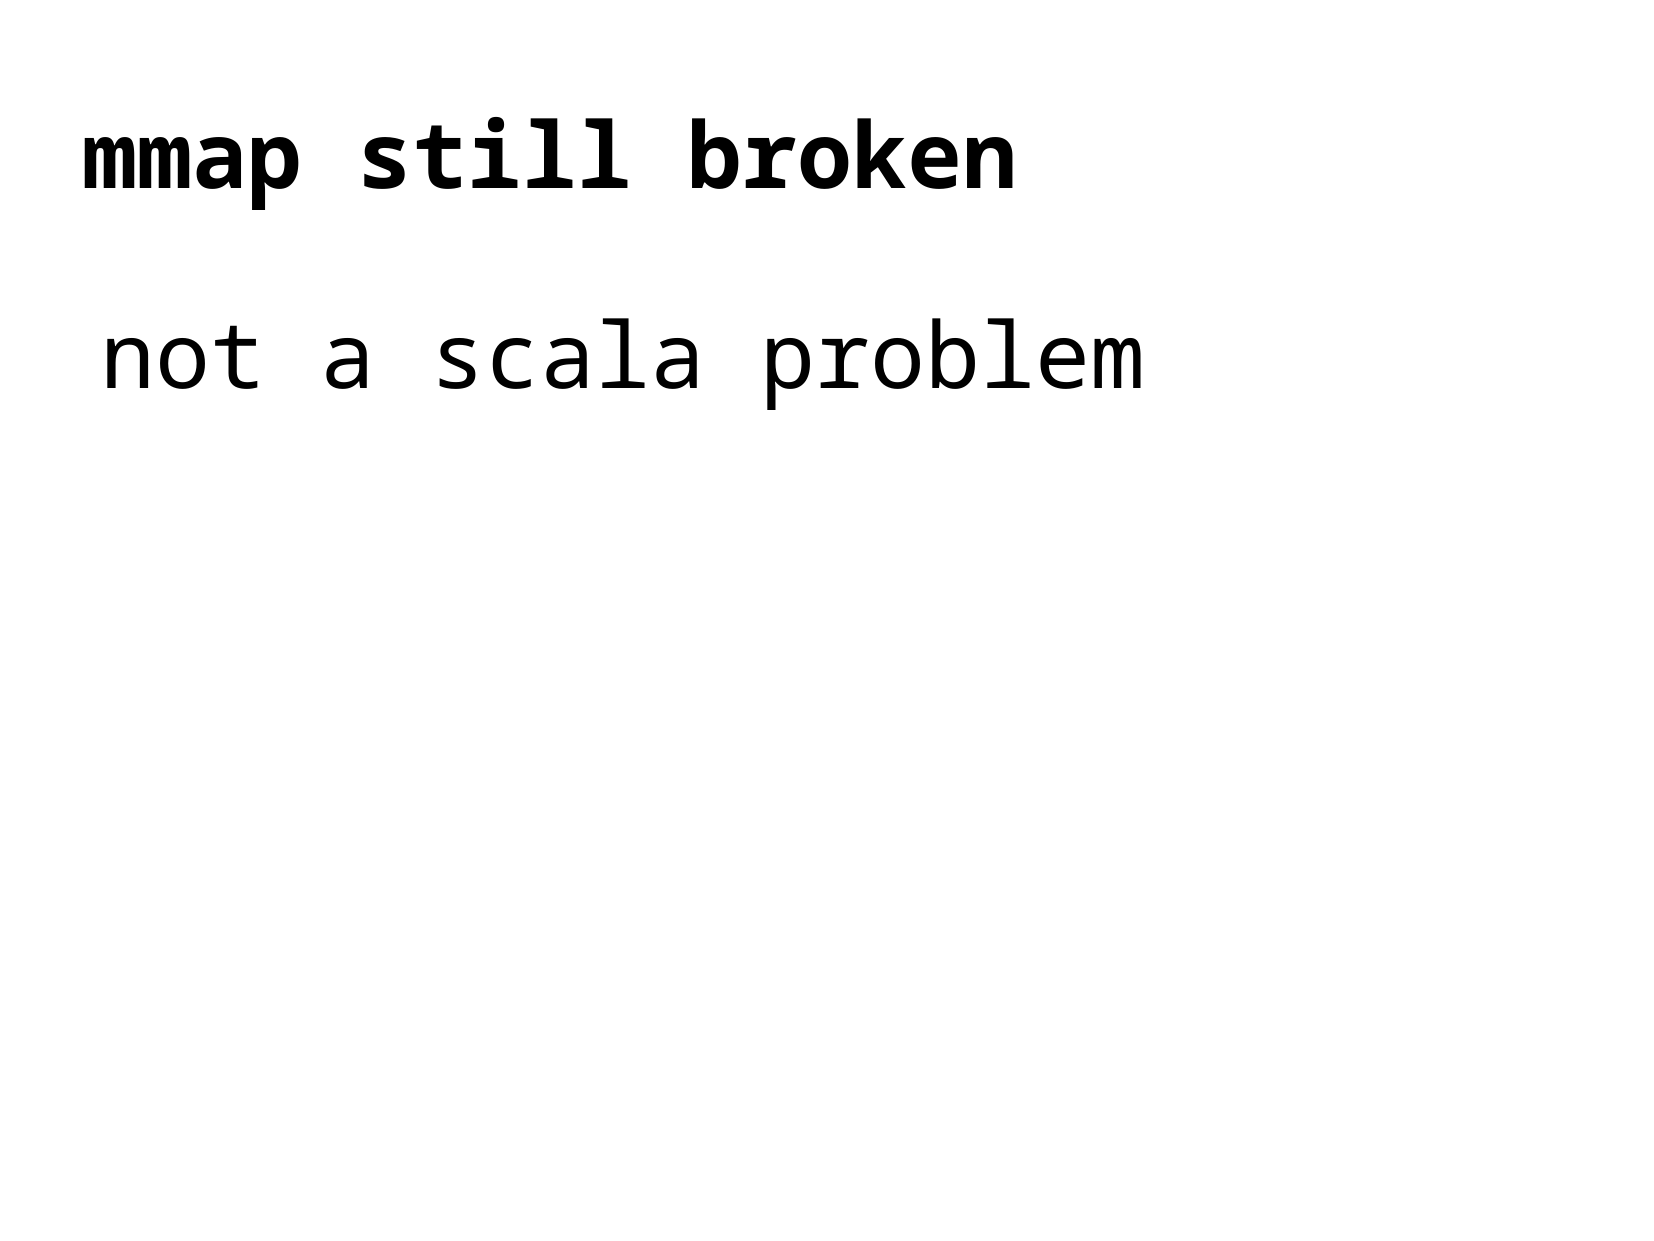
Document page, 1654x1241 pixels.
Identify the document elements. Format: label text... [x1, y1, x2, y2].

list not a scala problem [82, 290, 1571, 1094]
title mmap still broken [82, 56, 1571, 250]
